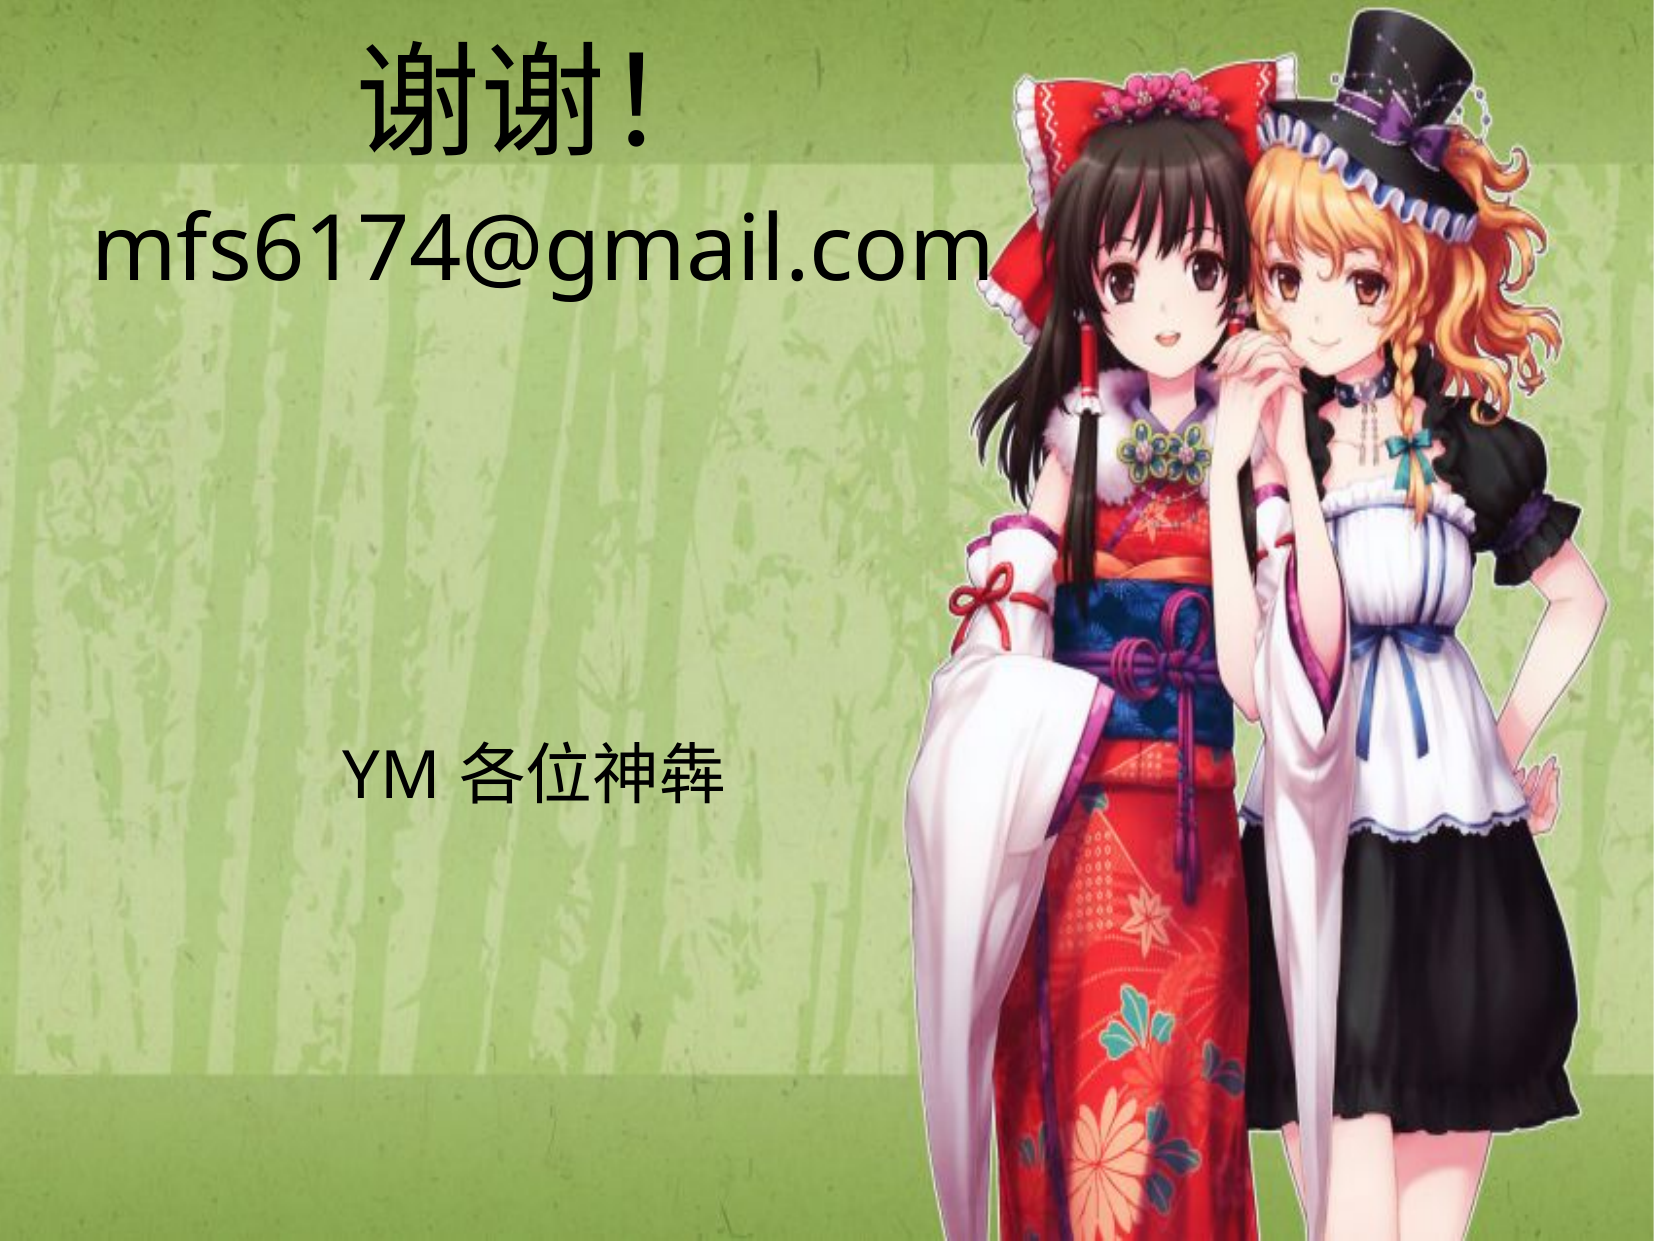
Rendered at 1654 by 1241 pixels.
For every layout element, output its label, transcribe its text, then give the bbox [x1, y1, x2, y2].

picture [267, 266, 291, 274]
picture [559, 266, 583, 274]
picture [868, 266, 893, 274]
picture [0, 0, 1654, 1241]
title 谢谢！ mfs6174@gmail.com [0, 43, 1093, 266]
subtitle YM各位神犇 [177, 533, 892, 916]
picture [699, 266, 721, 274]
